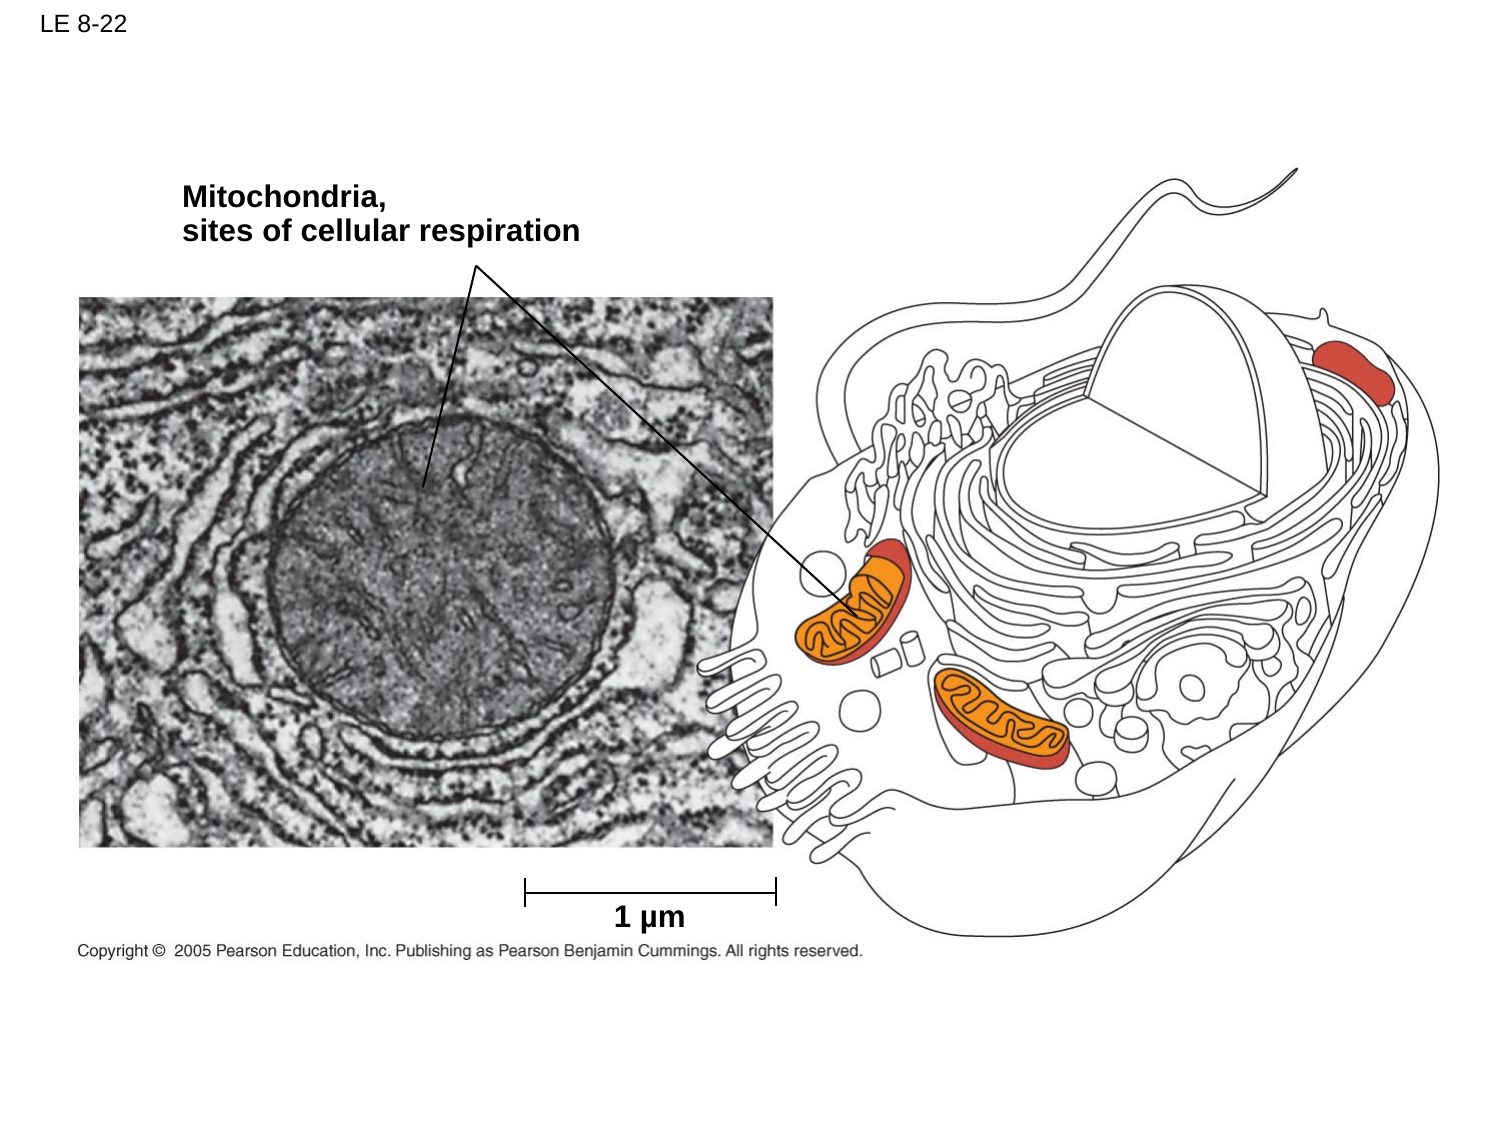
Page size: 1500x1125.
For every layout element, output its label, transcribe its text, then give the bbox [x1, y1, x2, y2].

text_box Mitochondria, sites of cellular respiration [182, 180, 599, 263]
picture [49, 155, 1450, 970]
text_box 1 µm [613, 900, 701, 945]
title LE 8-22 [24, 0, 351, 51]
